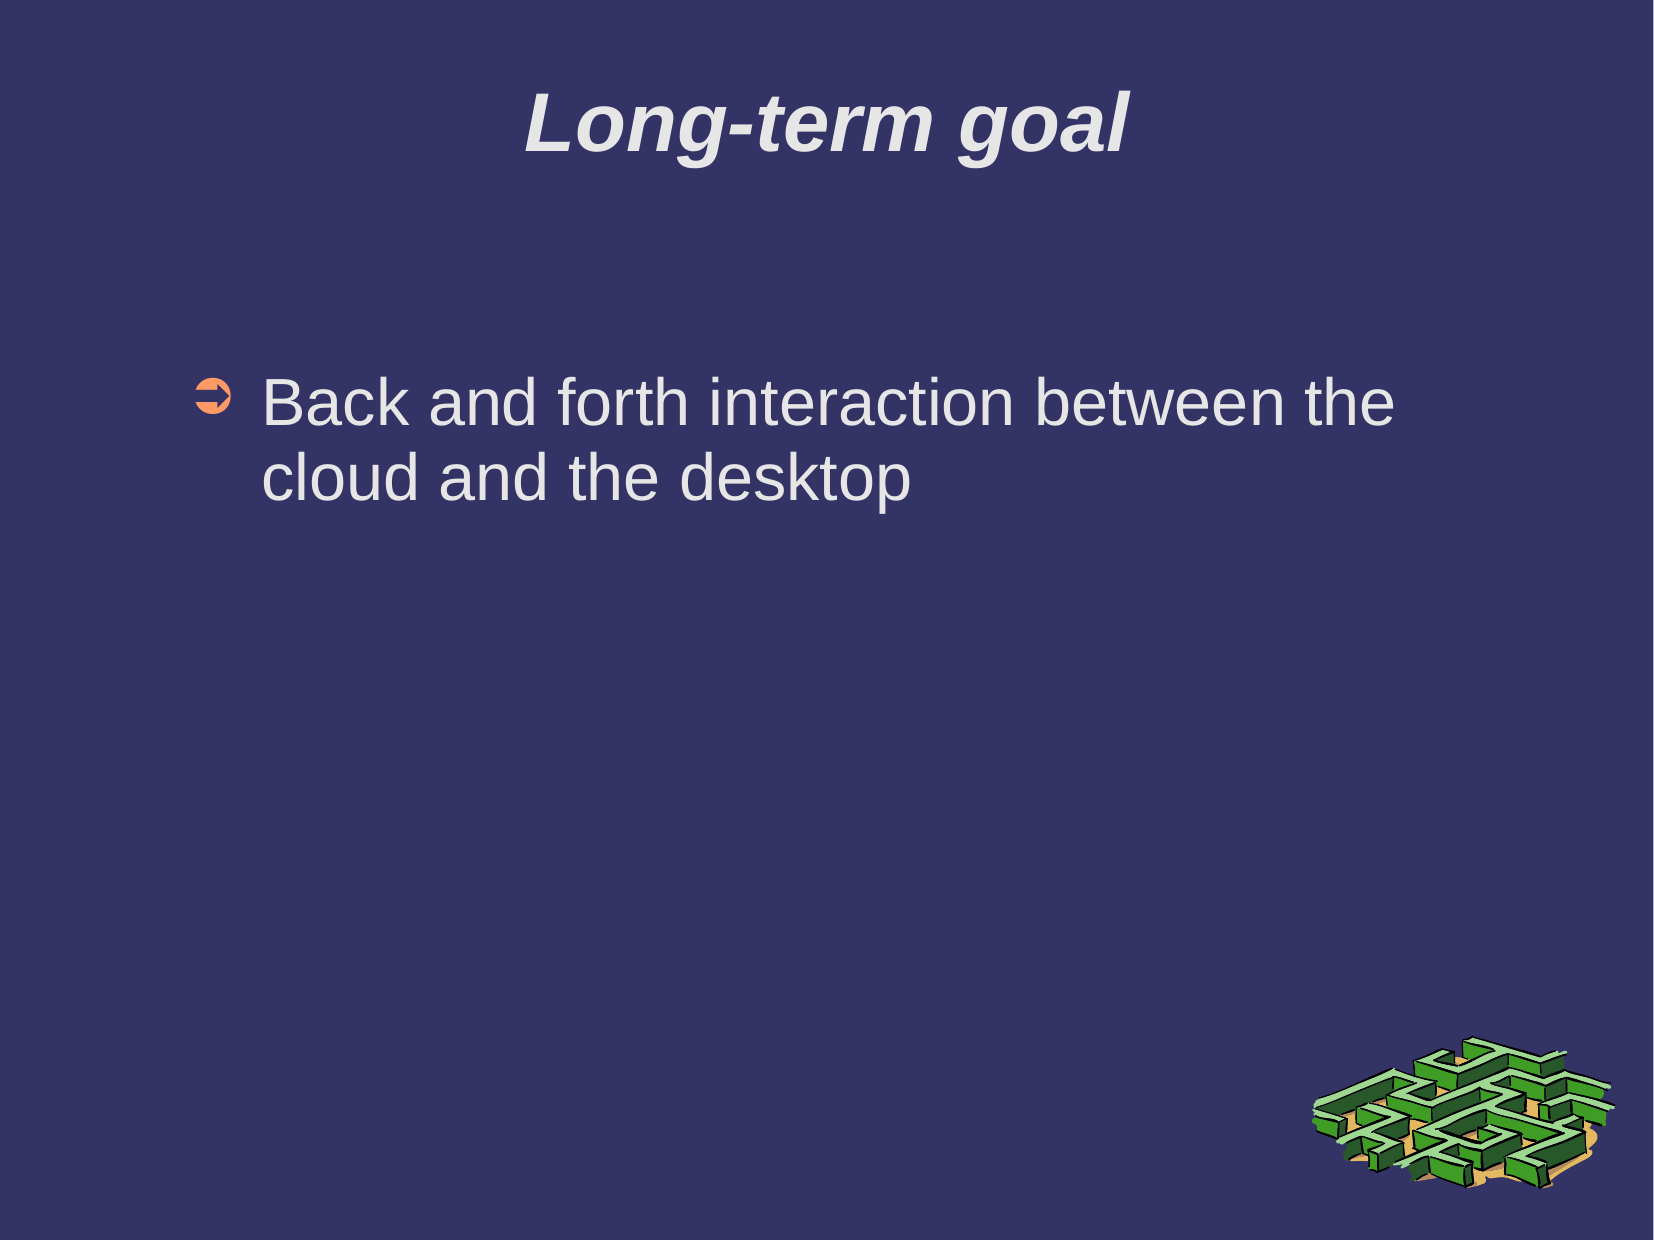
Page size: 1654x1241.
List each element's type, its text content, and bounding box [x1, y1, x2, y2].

list Back and forth interaction between the cloud and the desktop [178, 364, 1570, 1147]
title Long-term goal [121, 19, 1534, 227]
